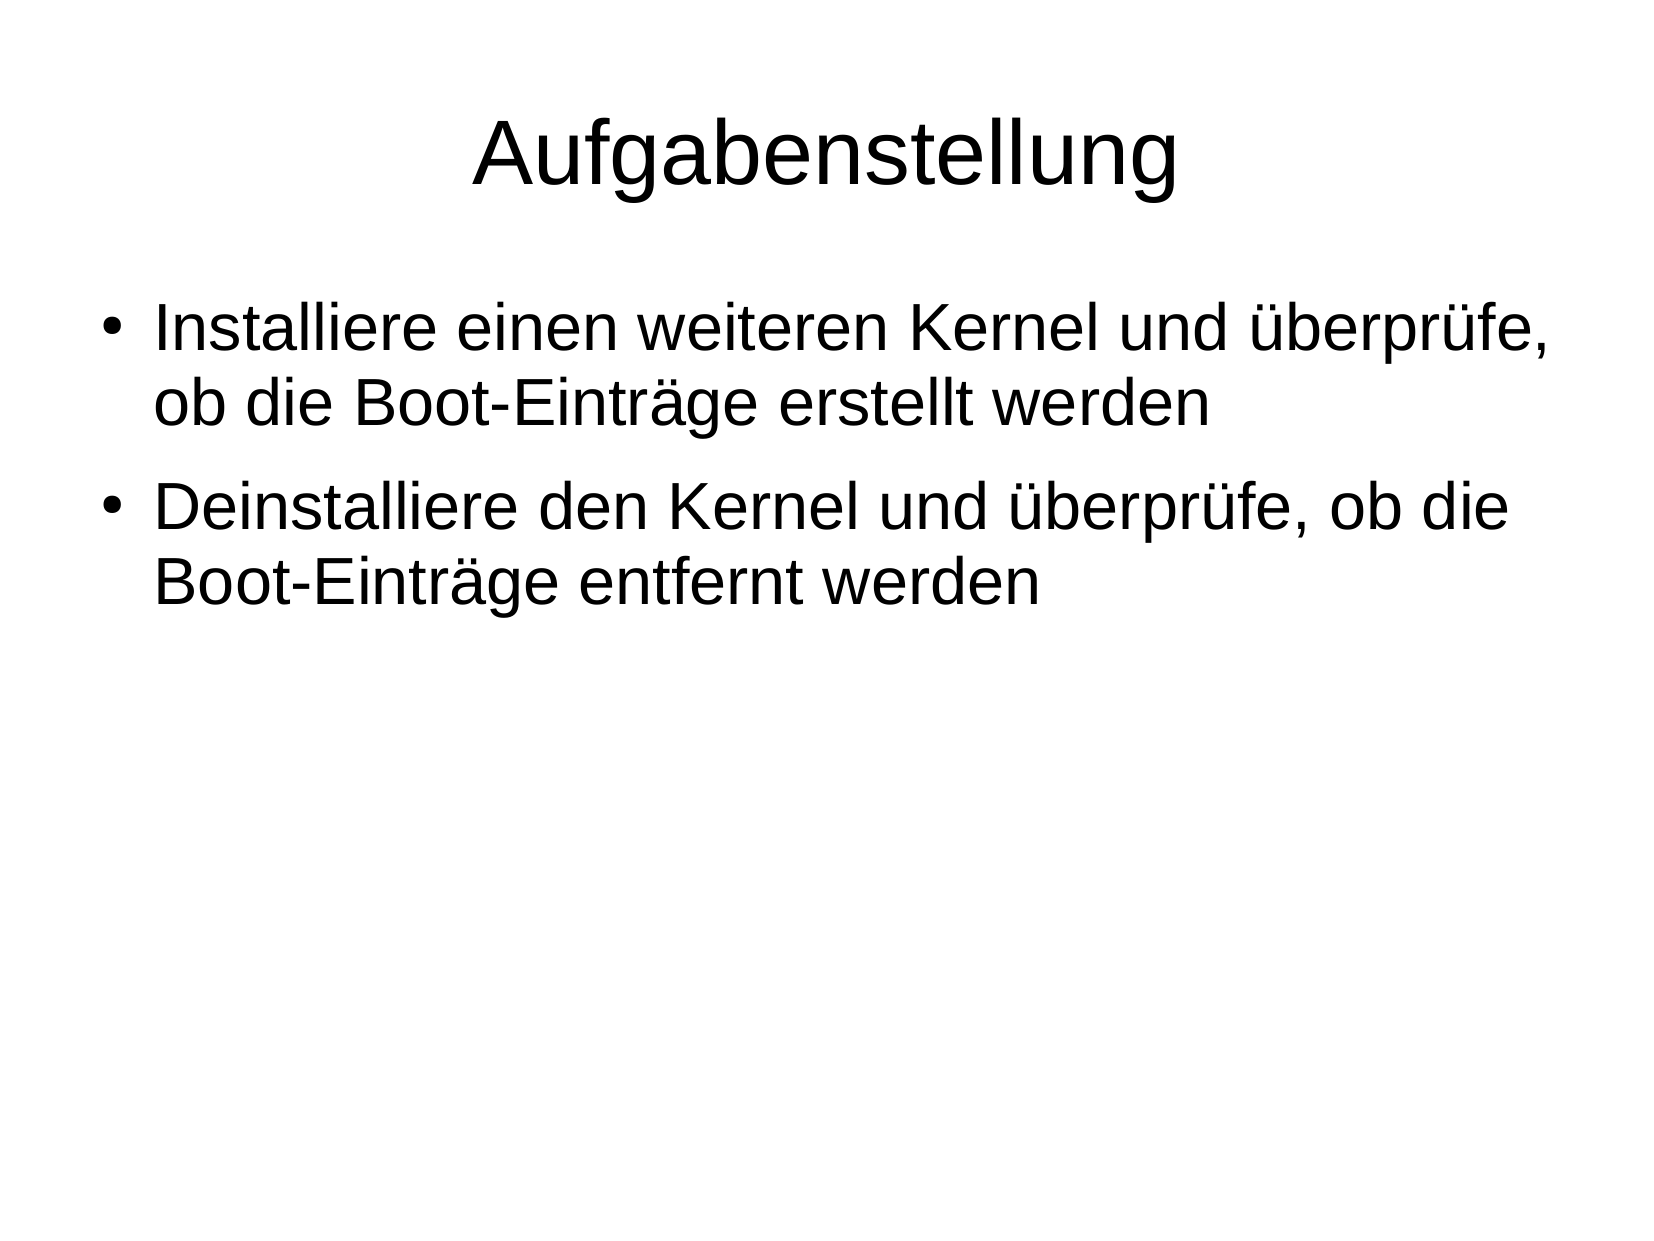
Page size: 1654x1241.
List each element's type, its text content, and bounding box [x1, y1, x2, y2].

list Installiere einen weiteren Kernel und überprüfe, ob die Boot-Einträge erstellt werden Deinstalliere den Kernel und überprüfe, ob die Boot-Einträge entfernt werden [82, 290, 1571, 1010]
title Aufgabenstellung [82, 49, 1571, 257]
